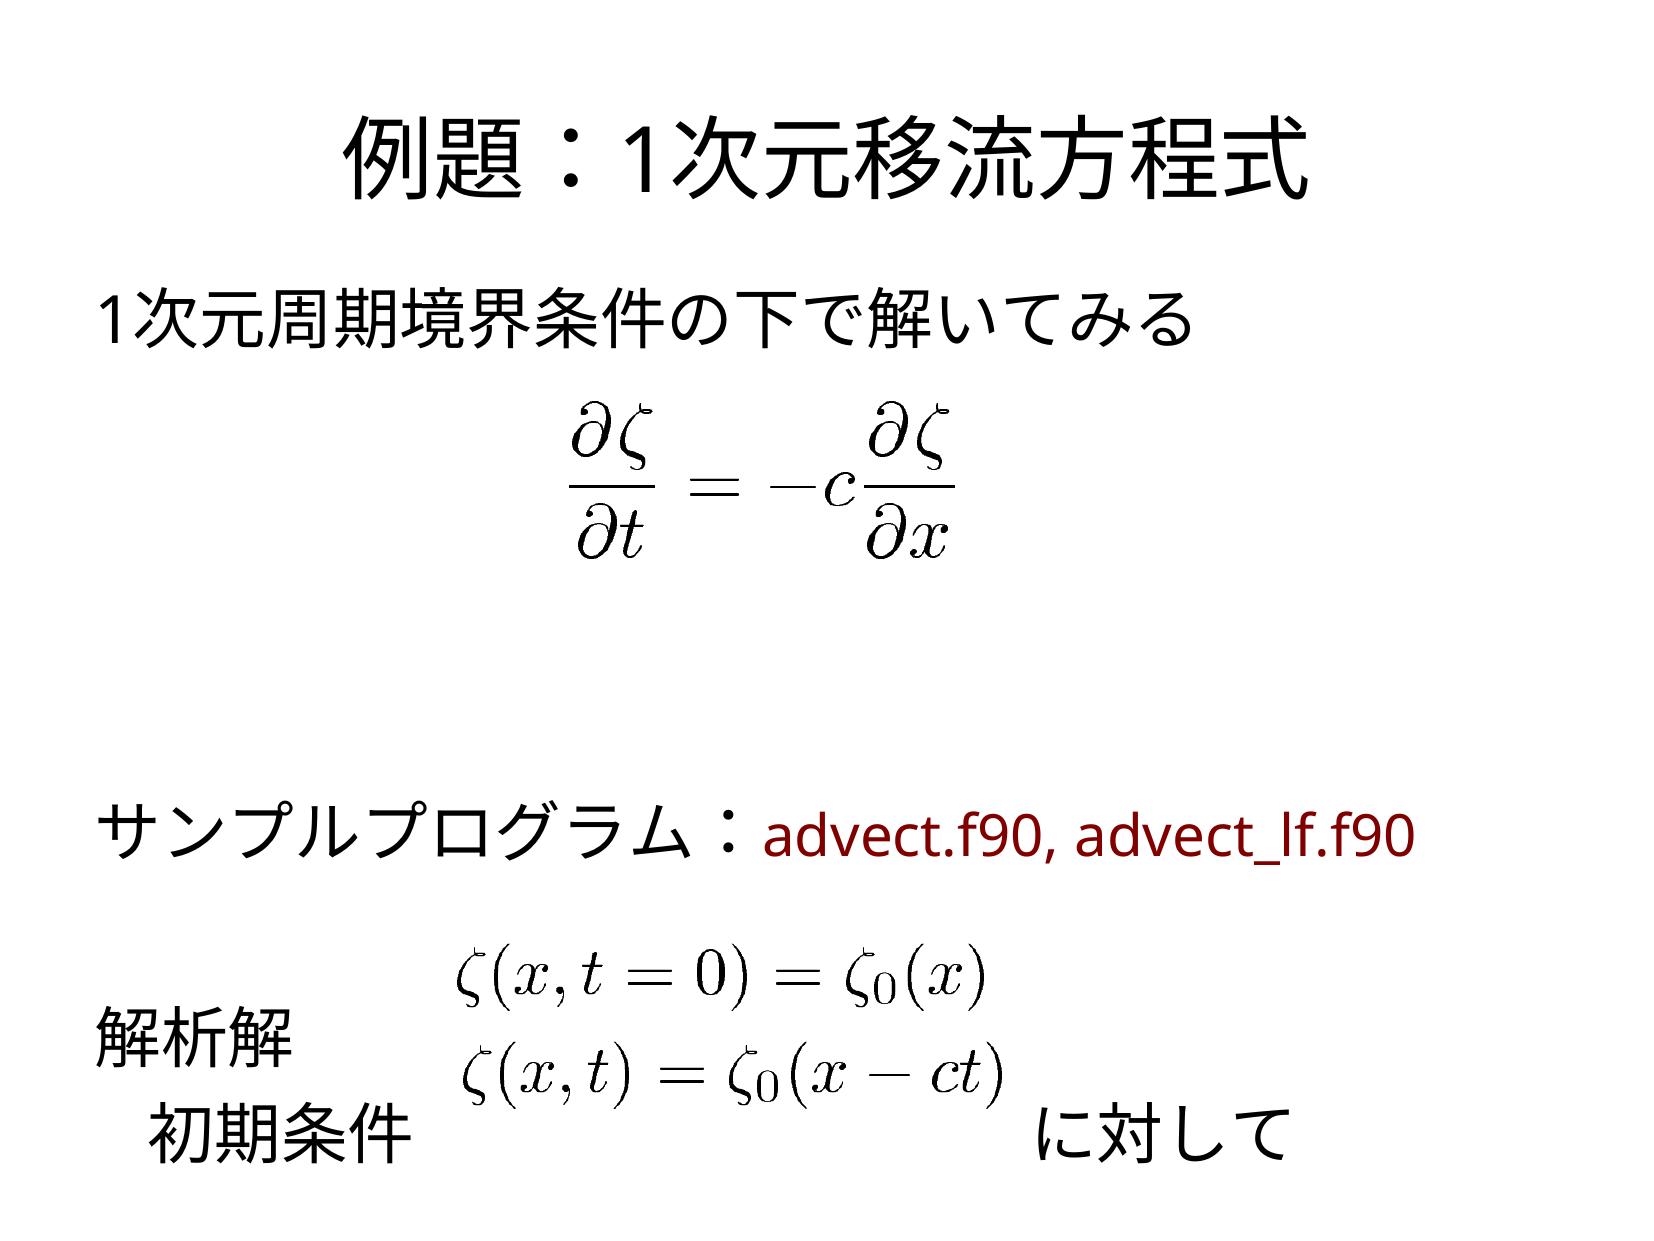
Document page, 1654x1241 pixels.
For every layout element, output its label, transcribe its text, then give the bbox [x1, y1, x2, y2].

title 例題：1次元移流方程式 [82, 56, 1571, 250]
list 1次元周期境界条件の下で解いてみる サンプルプログラム：advect.f90, advect_lf.f90 解析解 初期条件 に対して [76, 265, 1565, 1128]
picture [442, 935, 997, 1016]
picture [448, 1033, 1015, 1114]
picture [562, 396, 968, 562]
